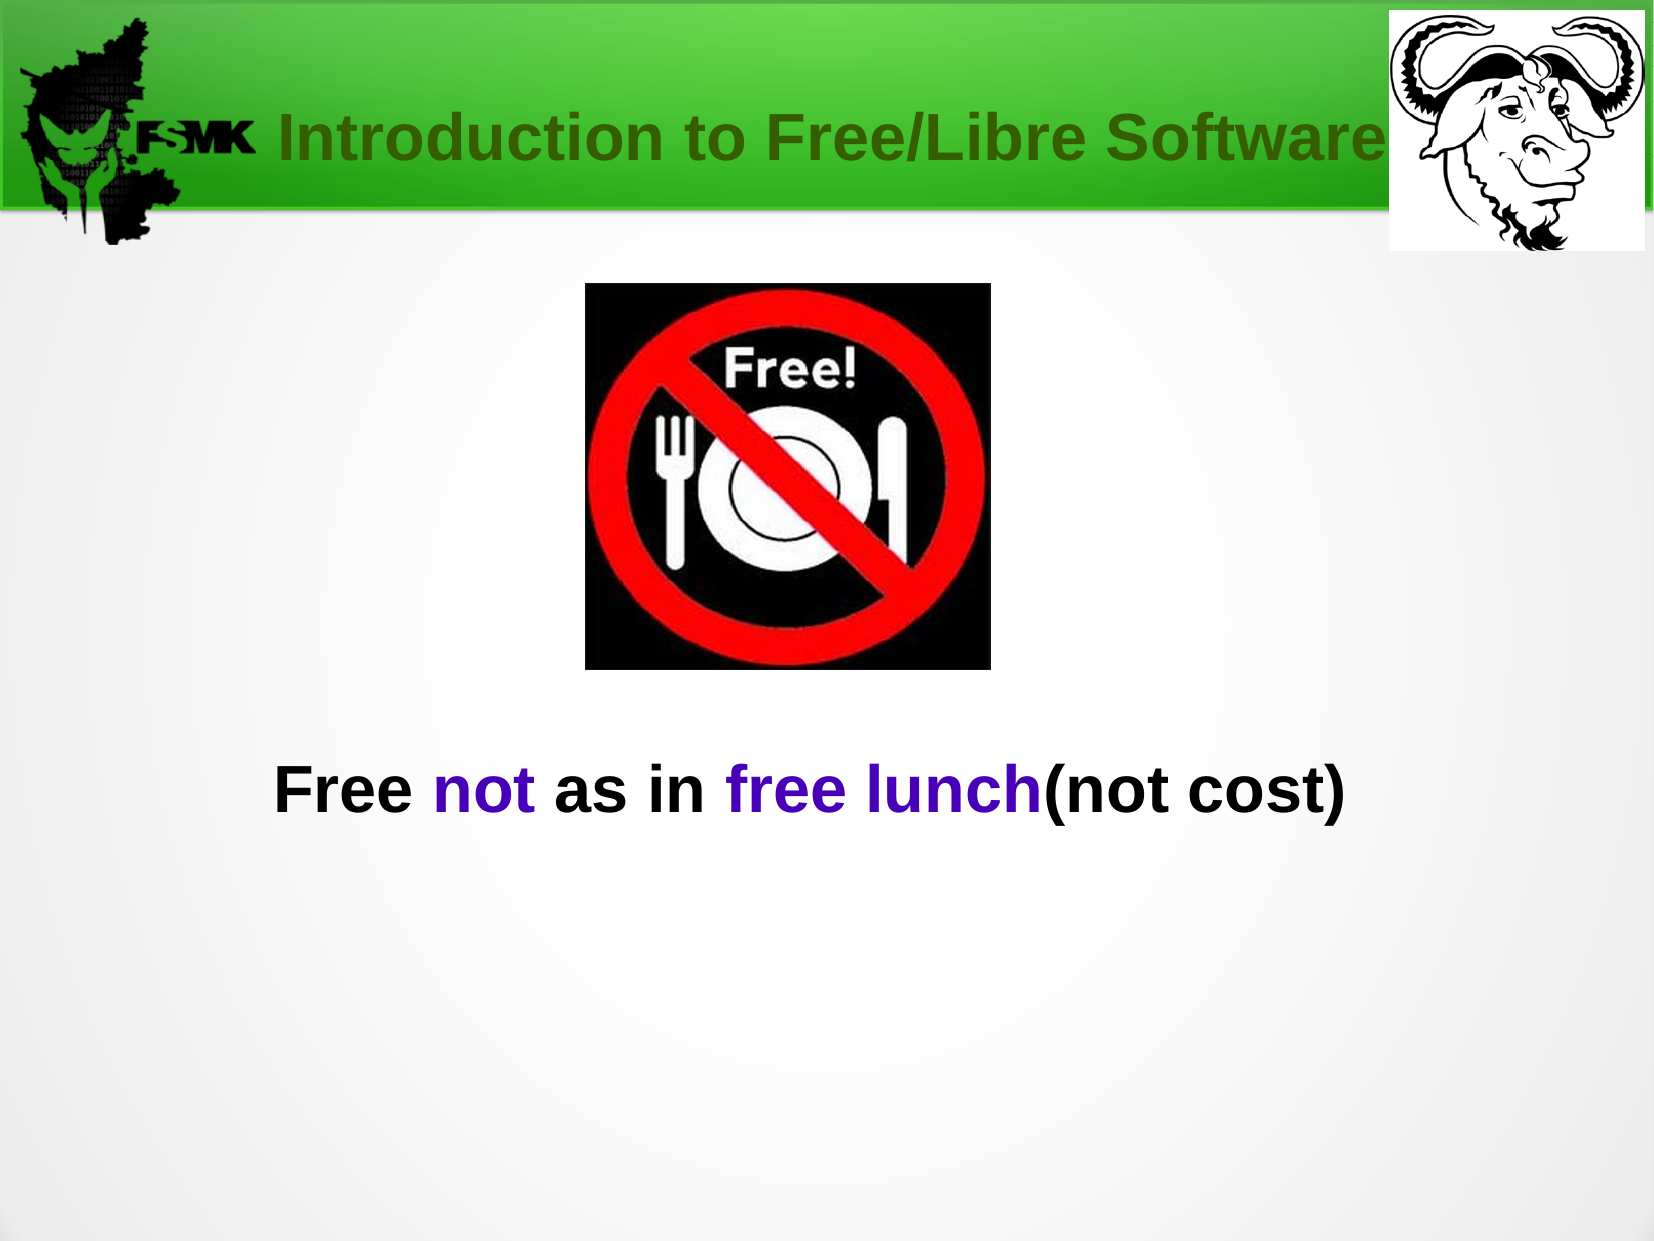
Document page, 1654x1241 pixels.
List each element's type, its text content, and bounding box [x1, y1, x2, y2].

picture [3, 2, 274, 259]
picture [1389, 10, 1645, 251]
picture [585, 283, 991, 670]
text_box Free not as in free lunch(not cost) [82, 467, 1538, 1187]
title Introduction to Free/Libre Software [274, 42, 1389, 233]
